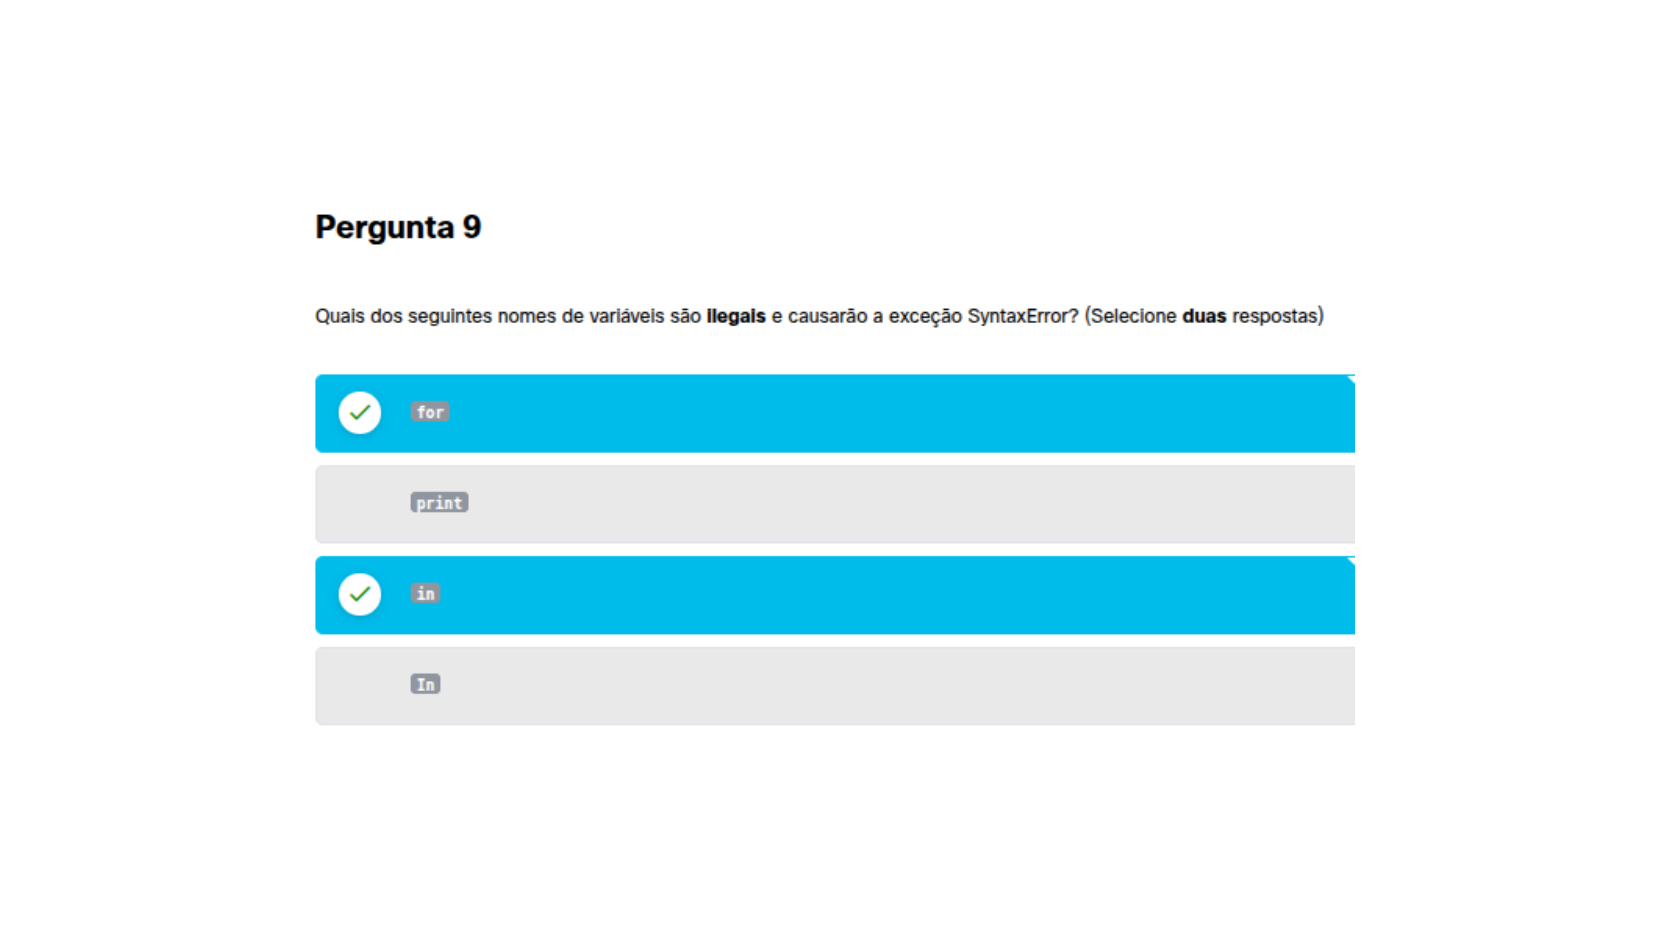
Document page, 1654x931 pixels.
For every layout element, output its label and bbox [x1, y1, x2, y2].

picture [339, 574, 381, 615]
picture [300, 193, 1355, 738]
picture [411, 583, 440, 603]
picture [339, 392, 381, 434]
picture [411, 401, 449, 421]
